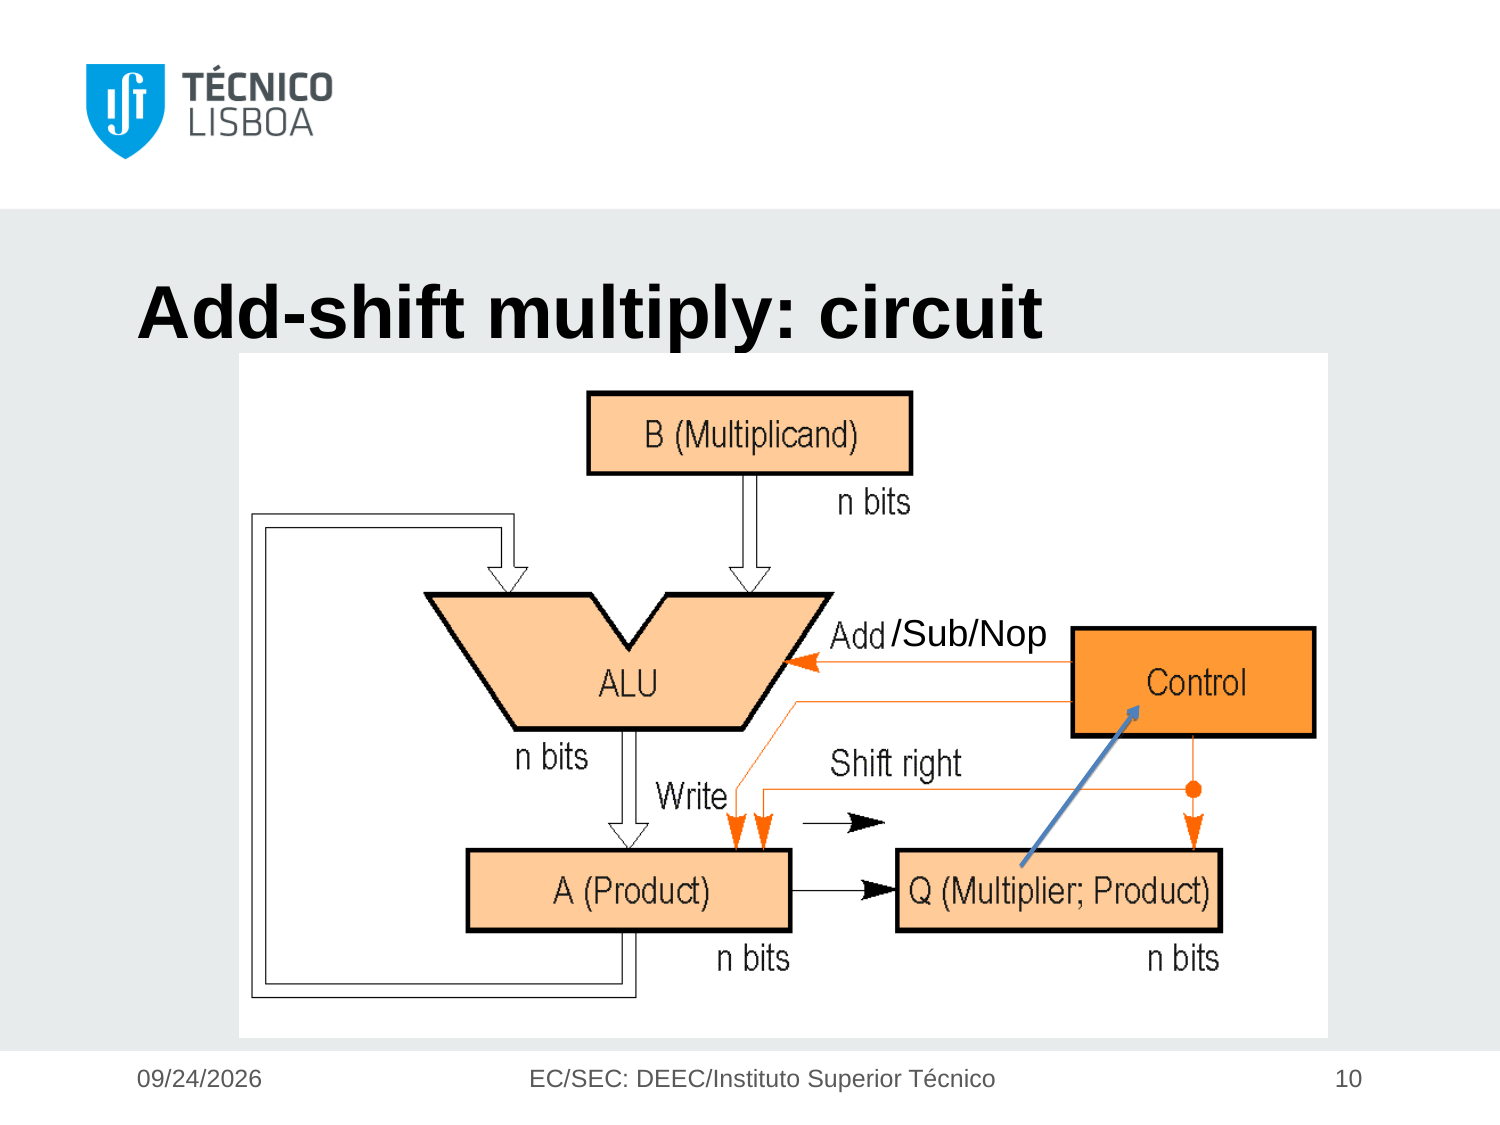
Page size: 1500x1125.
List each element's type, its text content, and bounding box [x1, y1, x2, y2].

slide_number 10/22/2018 [121, 1052, 425, 1103]
footer EC/SEC: DEEC/Instituto Superior Técnico [512, 1052, 1021, 1103]
text_box /Sub/Nop [876, 602, 1063, 662]
picture [0, 0, 1500, 1125]
title Add-shift multiply: circuit [121, 237, 1378, 381]
slide_number <number> [1077, 1052, 1378, 1103]
